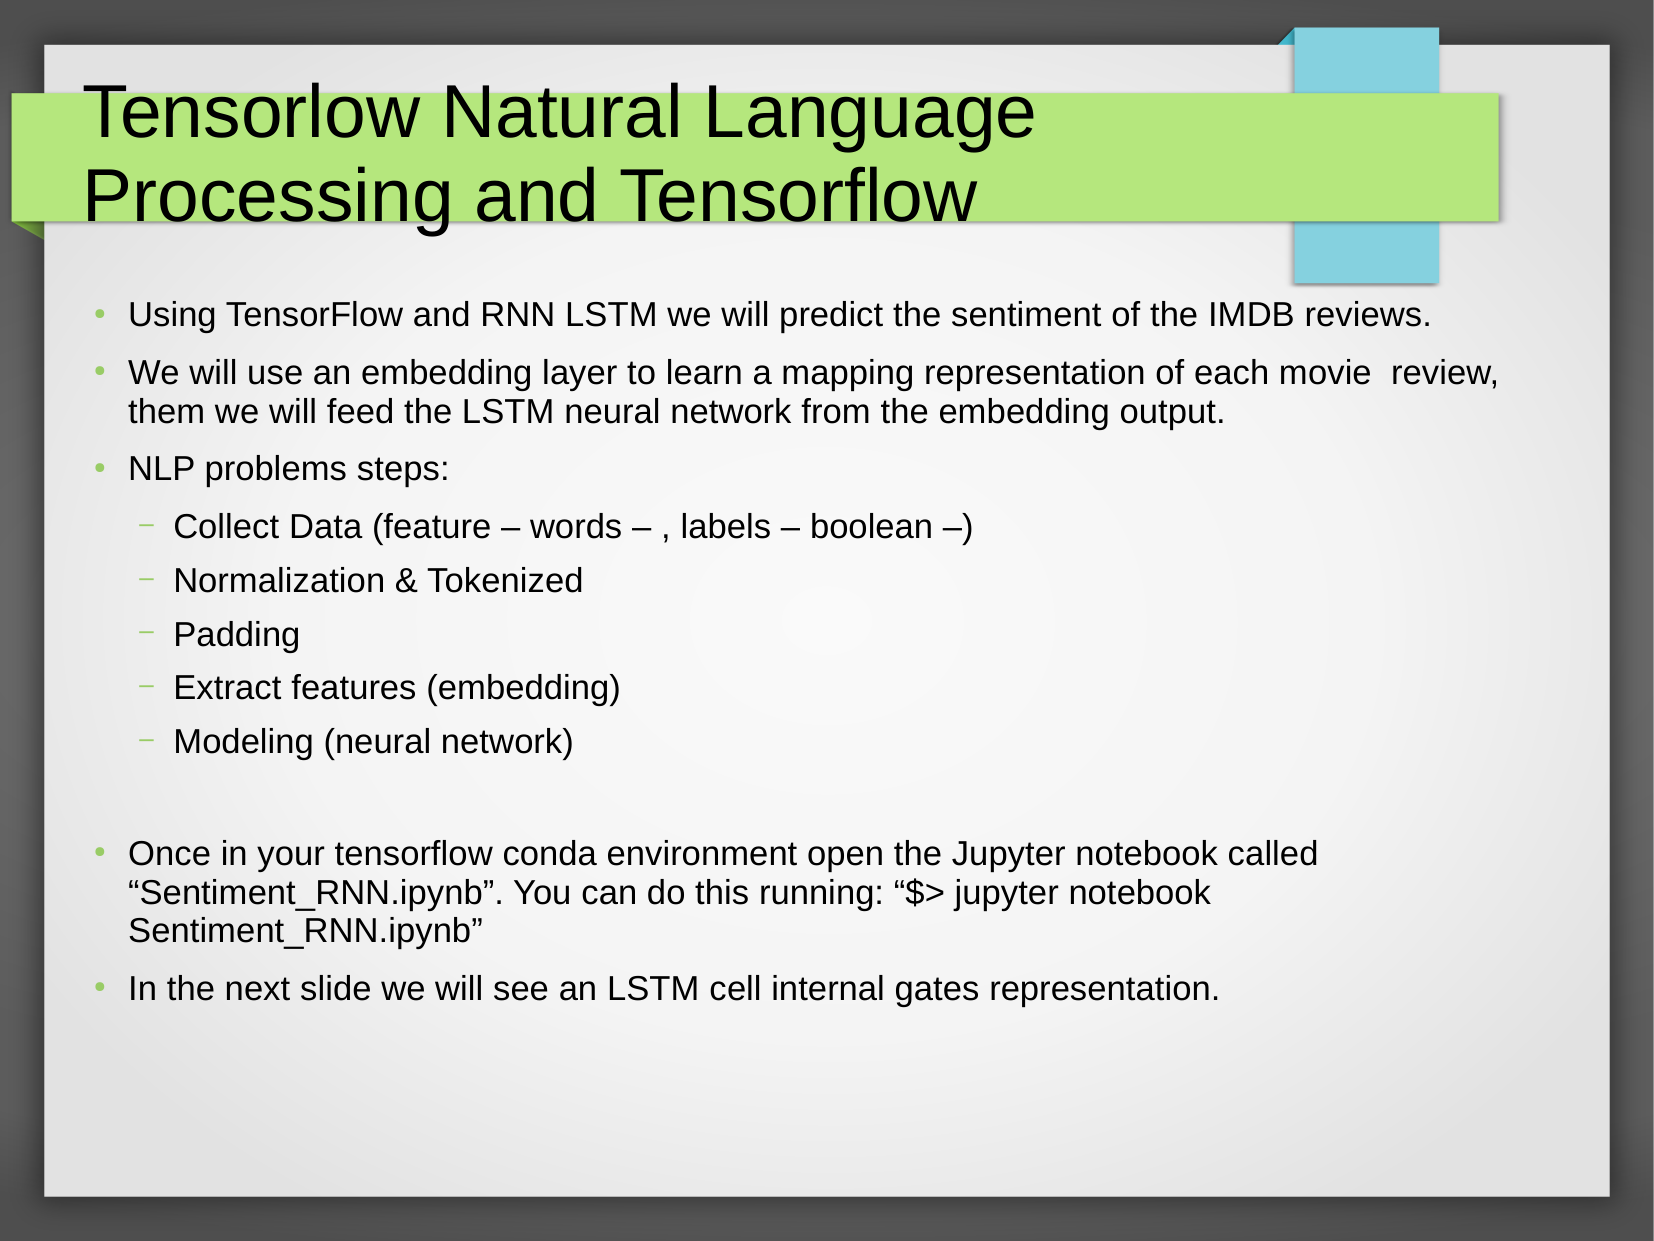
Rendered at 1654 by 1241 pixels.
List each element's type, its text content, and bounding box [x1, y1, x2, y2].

list Using TensorFlow and RNN LSTM we will predict the sentiment of the IMDB reviews. We will use an embedding layer to learn a mapping representation of each movie review, them we will feed the LSTM neural network from the embedding output. NLP problems steps: Collect Data (feature – words – , labels – boolean –) Normalization & Tokenized Padding Extract features (embedding) Modeling (neural network) Once in your tensorflow conda environment open the Jupyter notebook called “Sentiment_RNN.ipynb”. You can do this running: “$> jupyter notebook Sentiment_RNN.ipynb” In the next slide we will see an LSTM cell internal gates representation. [82, 295, 1571, 1015]
title Tensorlow Natural Language Processing and Tensorflow [82, 69, 1264, 238]
picture [0, 0, 1654, 1241]
